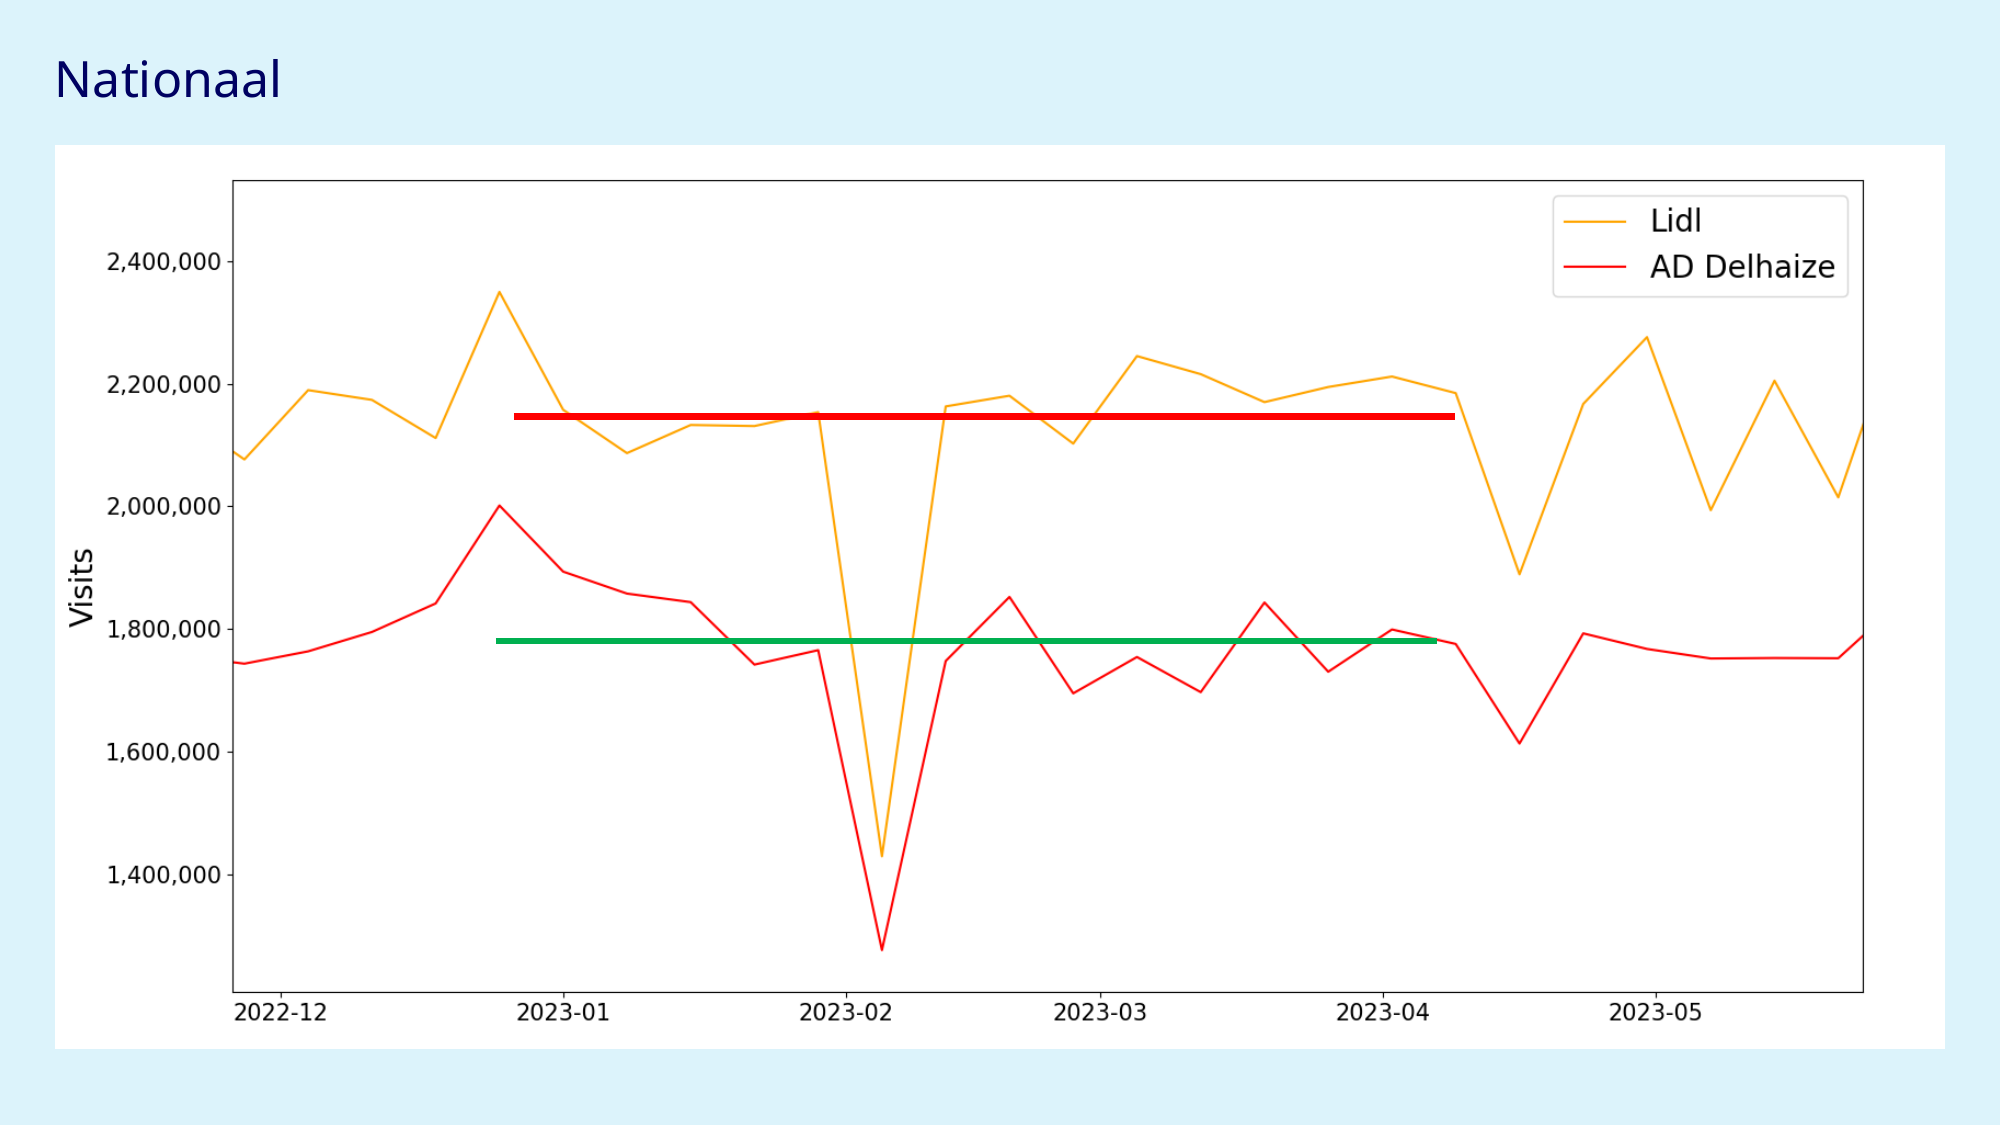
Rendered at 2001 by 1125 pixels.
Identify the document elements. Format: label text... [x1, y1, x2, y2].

text_box Nationaal [39, 39, 391, 116]
picture [55, 145, 1945, 1049]
